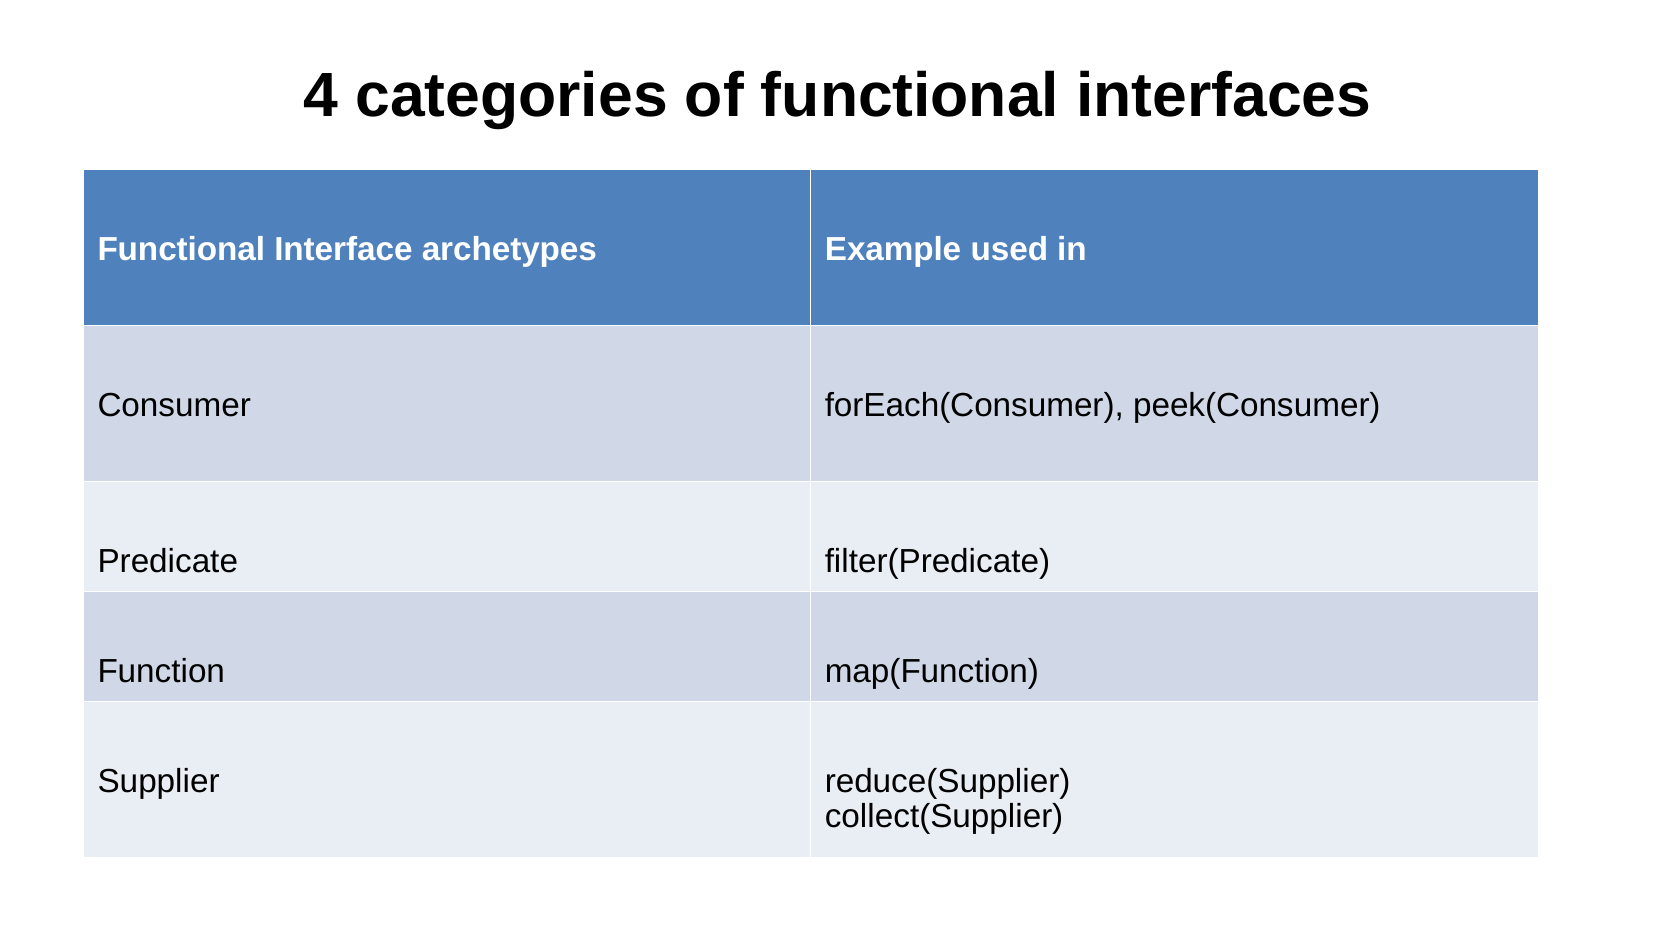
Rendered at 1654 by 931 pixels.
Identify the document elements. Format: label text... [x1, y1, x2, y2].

table_cell Function [84, 592, 810, 701]
title 4 categories of functional interfaces [82, 37, 1571, 147]
table_cell forEach(Consumer), peek(Consumer) [811, 326, 1538, 481]
table_cell Supplier [84, 702, 810, 857]
table_header Example used in [811, 170, 1538, 325]
table_cell map(Function) [811, 592, 1538, 701]
table_cell filter(Predicate) [811, 482, 1538, 591]
table_cell Predicate [84, 482, 810, 591]
table_cell reduce(Supplier) collect(Supplier) [811, 702, 1538, 857]
table_header Functional Interface archetypes [84, 170, 810, 325]
table_cell Consumer [84, 326, 810, 481]
